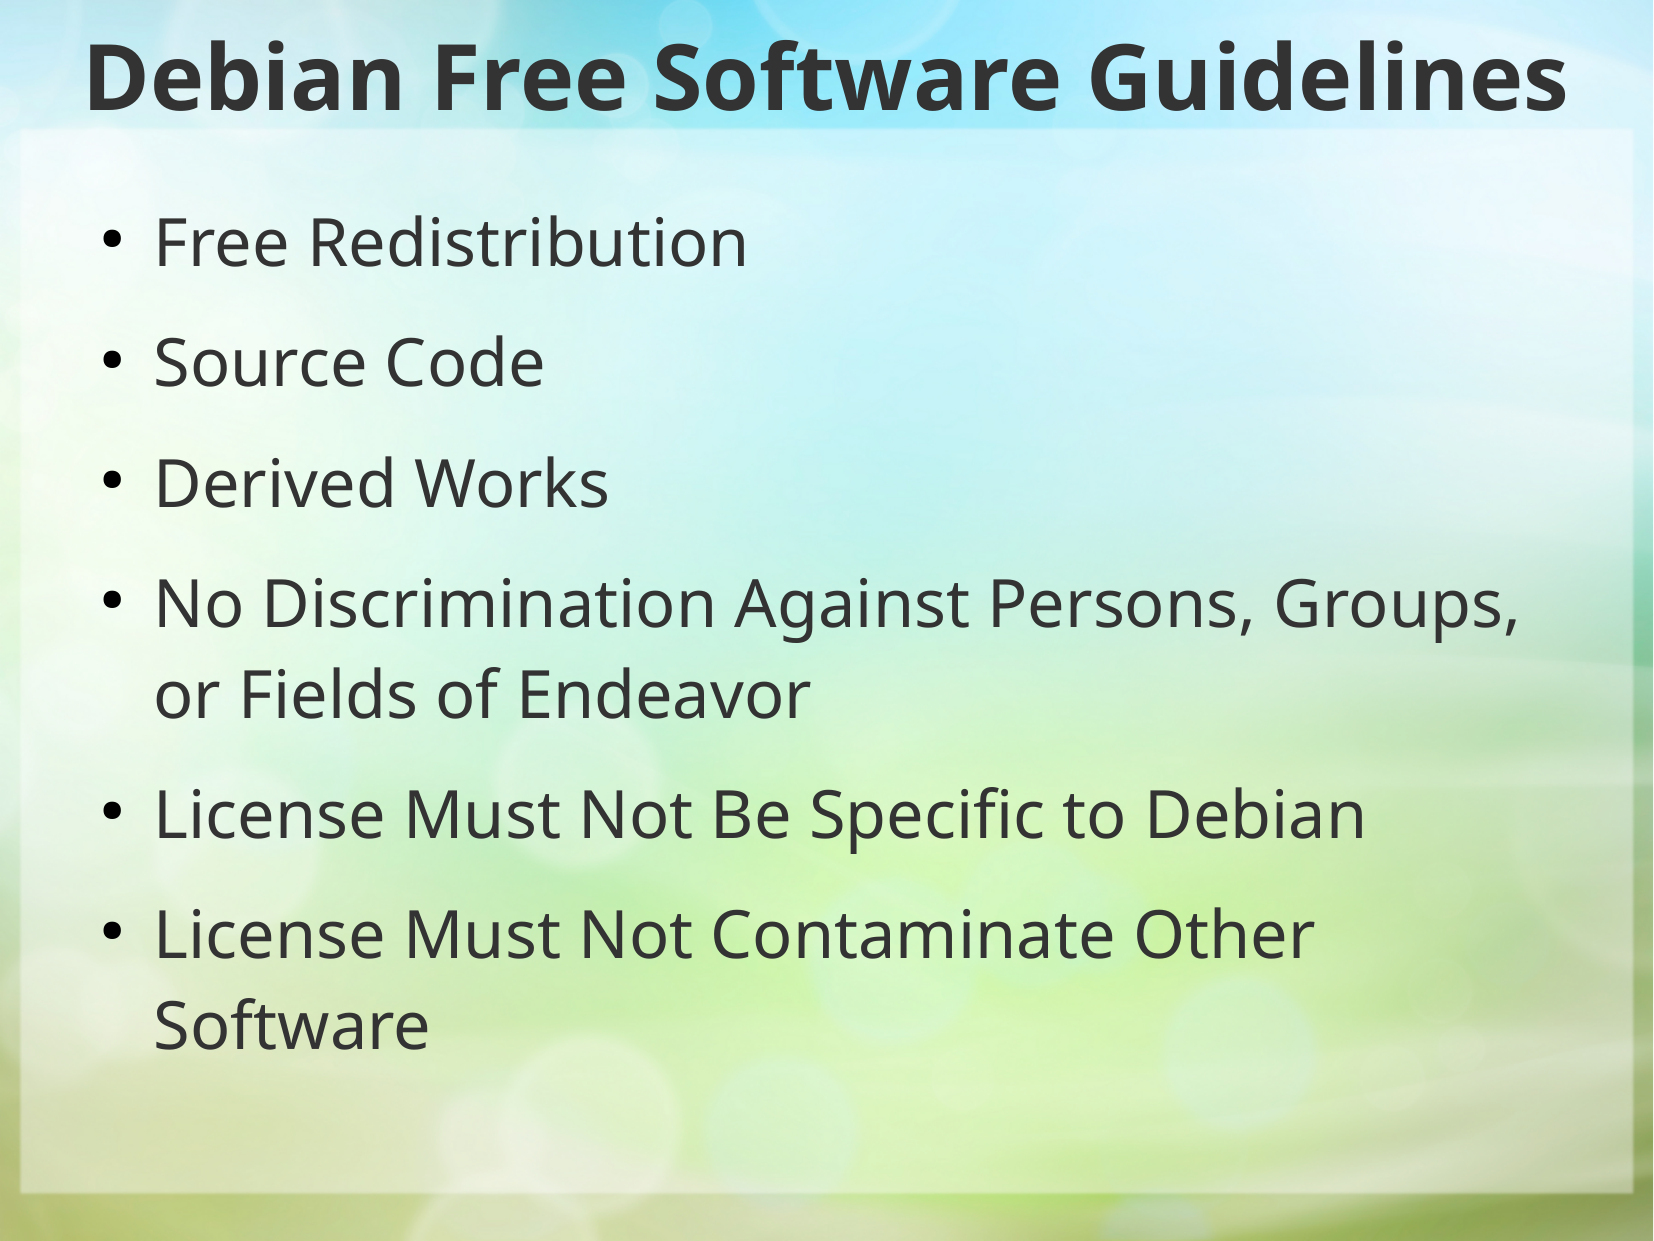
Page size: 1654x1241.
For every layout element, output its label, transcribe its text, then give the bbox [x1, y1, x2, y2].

title Debian Free Software Guidelines [82, 0, 1571, 151]
list Free Redistribution Source Code Derived Works No Discrimination Against Persons, Groups, or Fields of Endeavor License Must Not Be Specific to Debian License Must Not Contaminate Other Software [82, 222, 1571, 1042]
picture [0, 0, 1654, 1241]
